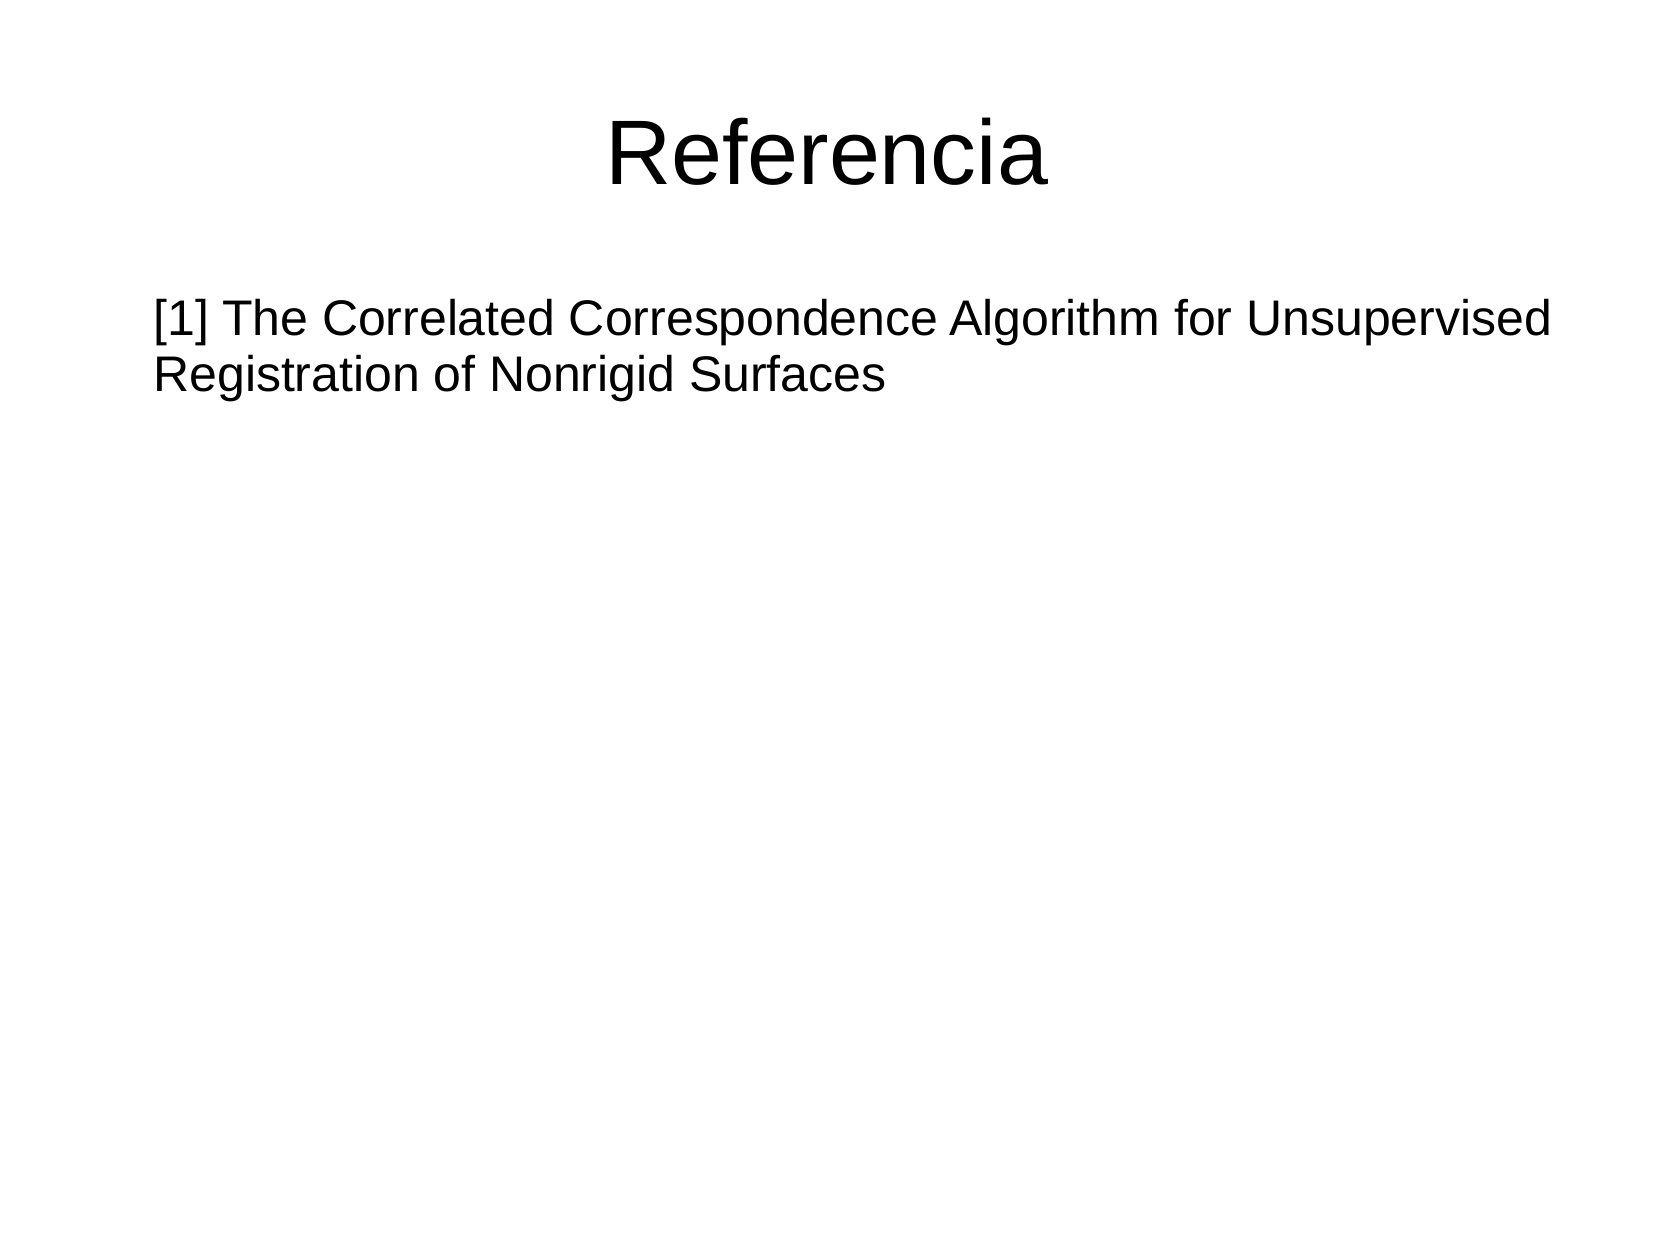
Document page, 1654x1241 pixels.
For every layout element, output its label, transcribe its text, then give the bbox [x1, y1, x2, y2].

list [1] The Correlated Correspondence Algorithm for Unsupervised Registration of Nonrigid Surfaces [82, 290, 1571, 1010]
title Referencia [82, 49, 1571, 257]
